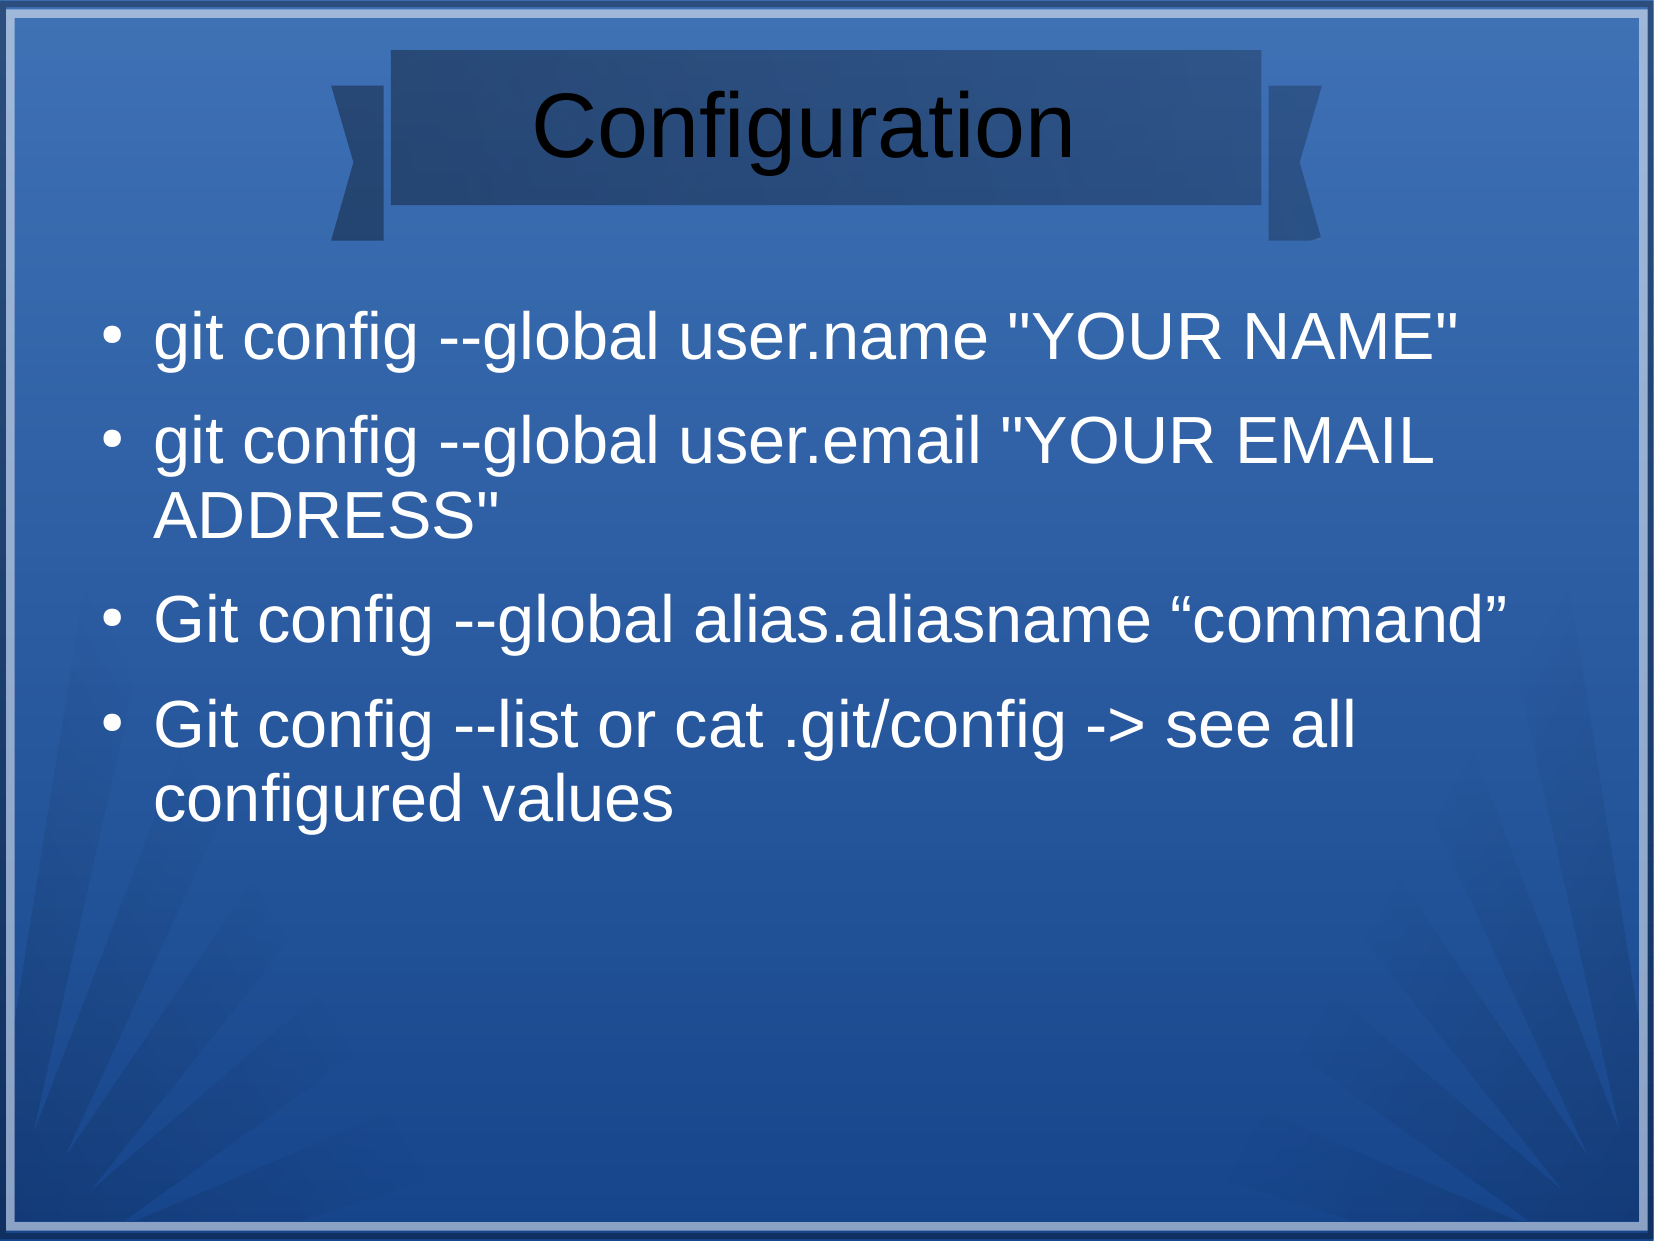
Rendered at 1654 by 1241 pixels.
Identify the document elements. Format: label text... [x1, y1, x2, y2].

title Configuration [389, 47, 1264, 205]
list git config --global user.name "YOUR NAME" git config --global user.email "YOUR EMAIL ADDRESS" Git config --global alias.aliasname “command” Git config --list or cat .git/config -> see all configured values [82, 299, 1571, 1241]
